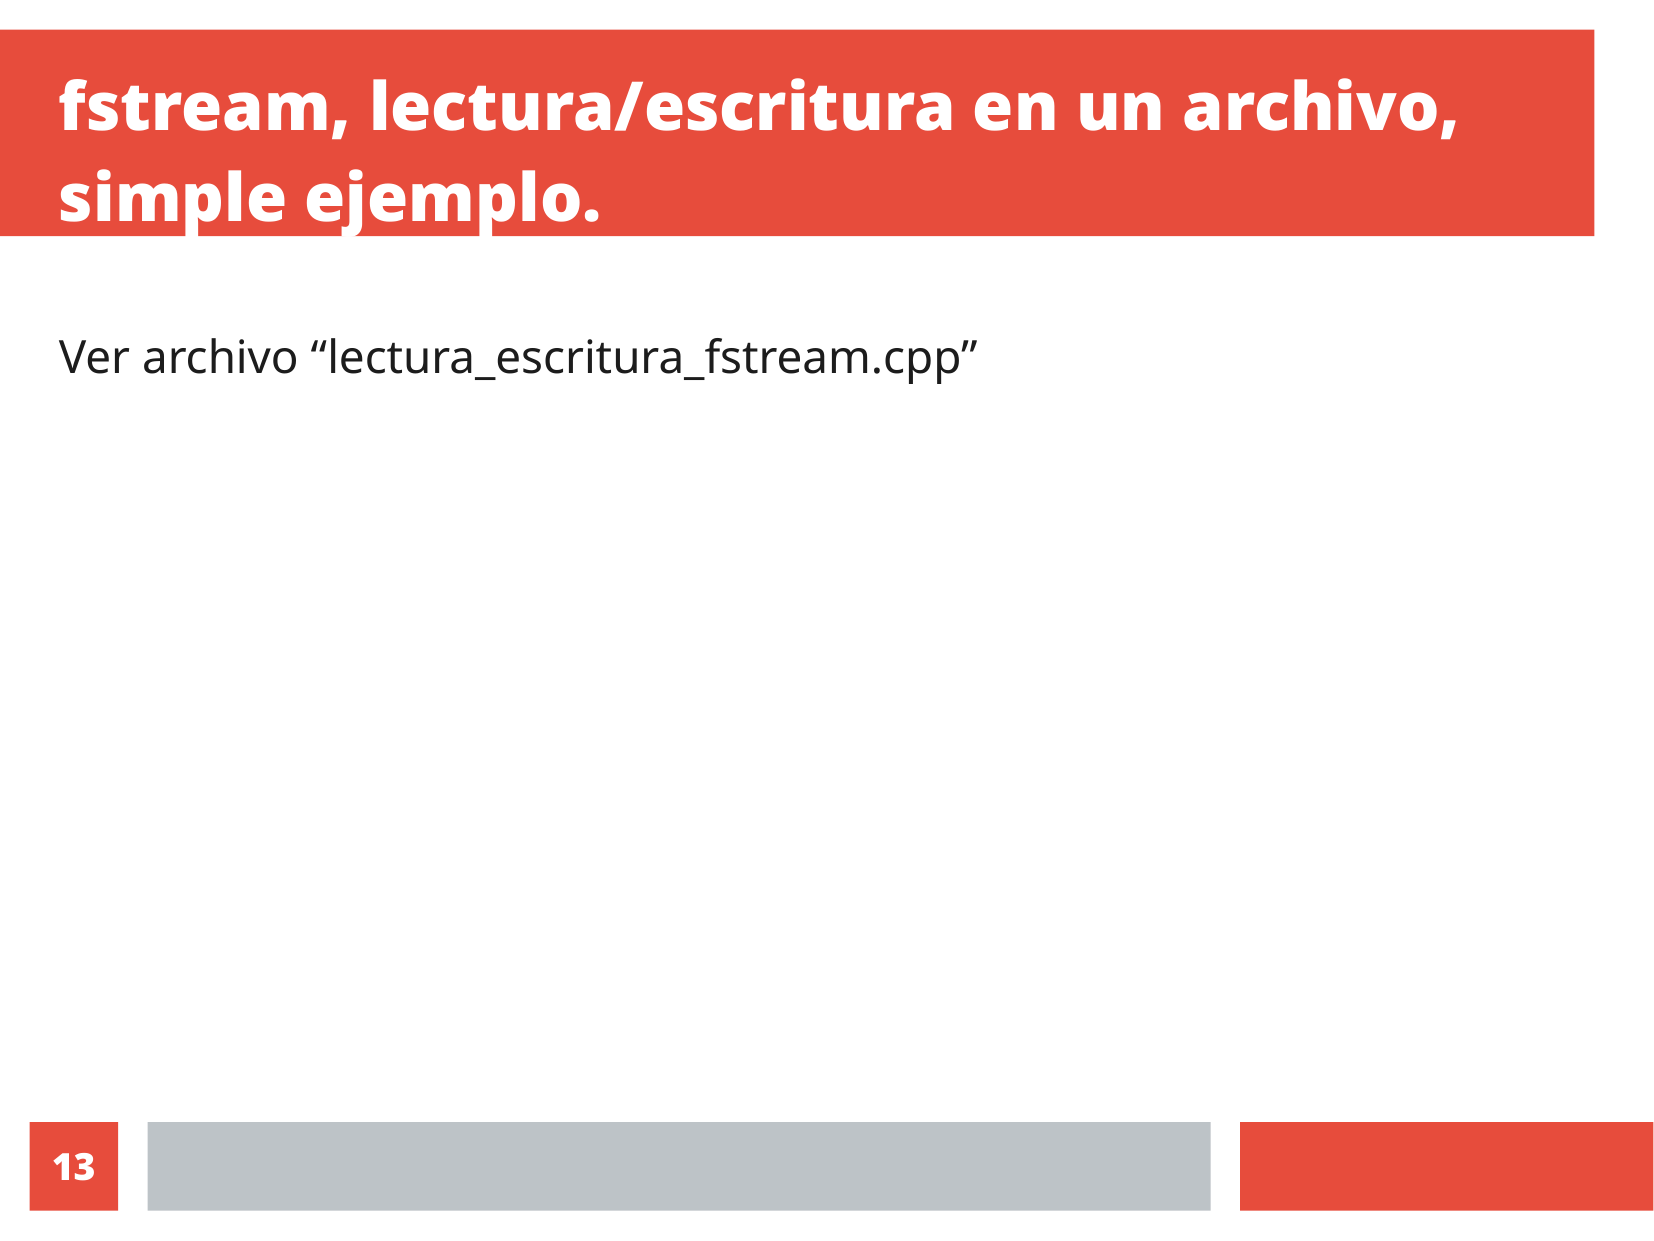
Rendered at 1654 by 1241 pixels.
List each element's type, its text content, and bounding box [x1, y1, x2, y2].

list Ver archivo “lectura_escritura_fstream.cpp” [59, 324, 1565, 1093]
title fstream, lectura/escritura en un archivo, simple ejemplo. [59, 59, 1595, 207]
